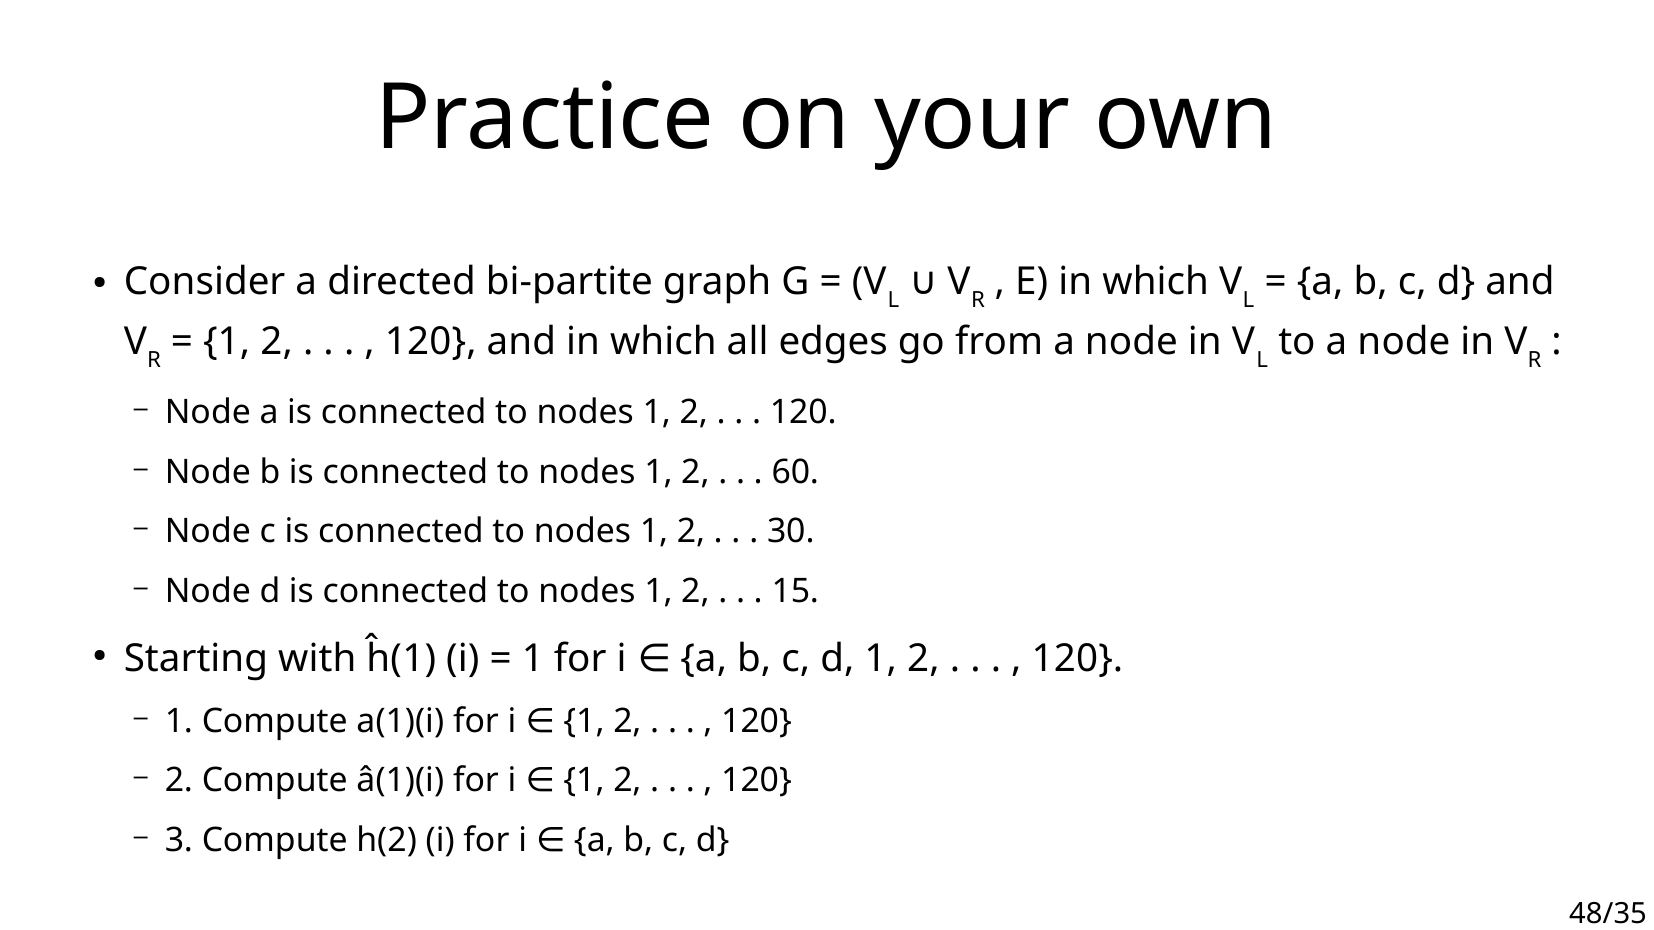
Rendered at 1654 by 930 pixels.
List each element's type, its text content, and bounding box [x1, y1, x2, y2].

title Practice on your own [82, 1, 1571, 225]
list Consider a directed bi-partite graph G = (VL ∪ VR , E) in which VL = {a, b, c, d} and VR = {1, 2, . . . , 120}, and in which all edges go from a node in VL to a node in VR : Node a is connected to nodes 1, 2, . . . 120. Node b is connected to nodes 1, 2, . . . 60. Node c is connected to nodes 1, 2, . . . 30. Node d is connected to nodes 1, 2, . . . 15. Starting with ĥ(1) (i) = 1 for i ∈ {a, b, c, d, 1, 2, . . . , 120}. 1. Compute a(1)(i) for i ∈ {1, 2, . . . , 120} 2. Compute â(1)(i) for i ∈ {1, 2, . . . , 120} 3. Compute h(2) (i) for i ∈ {a, b, c, d} [82, 252, 1571, 886]
